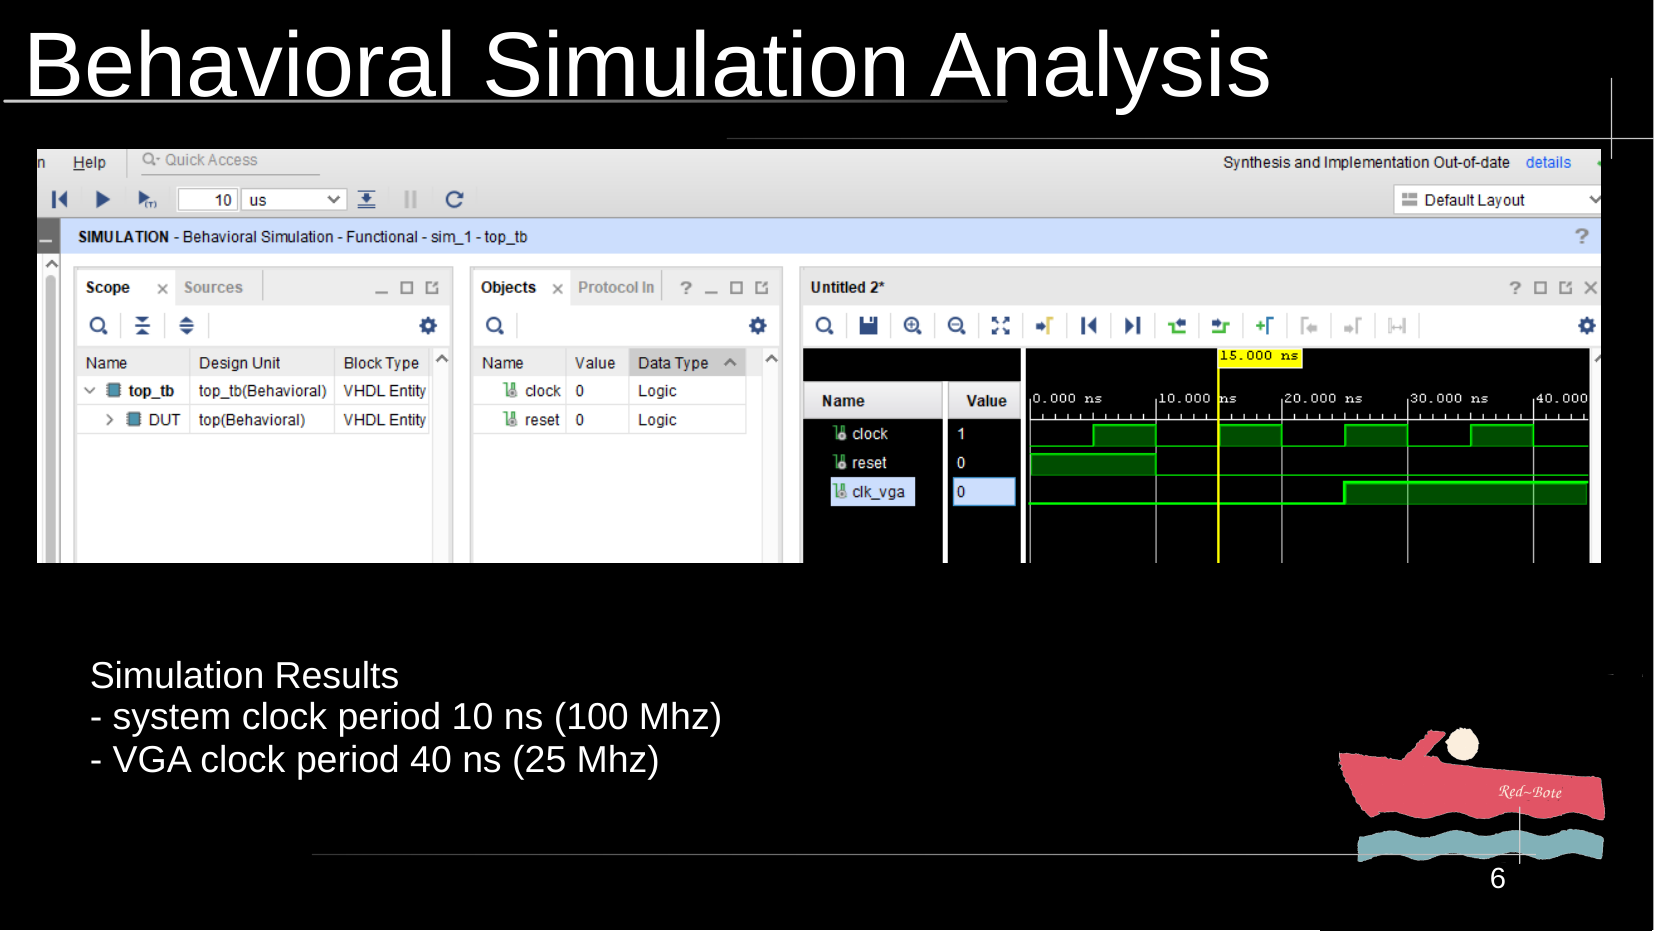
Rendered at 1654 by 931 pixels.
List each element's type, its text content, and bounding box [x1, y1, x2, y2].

picture [37, 149, 1601, 563]
text_box Simulation Results - system clock period 10 ns (100 Mhz) - VGA clock period 40 ns (25 Mhz) [75, 646, 788, 788]
title Behavioral Simulation Analysis [23, 11, 1589, 119]
picture [1320, 674, 1652, 931]
